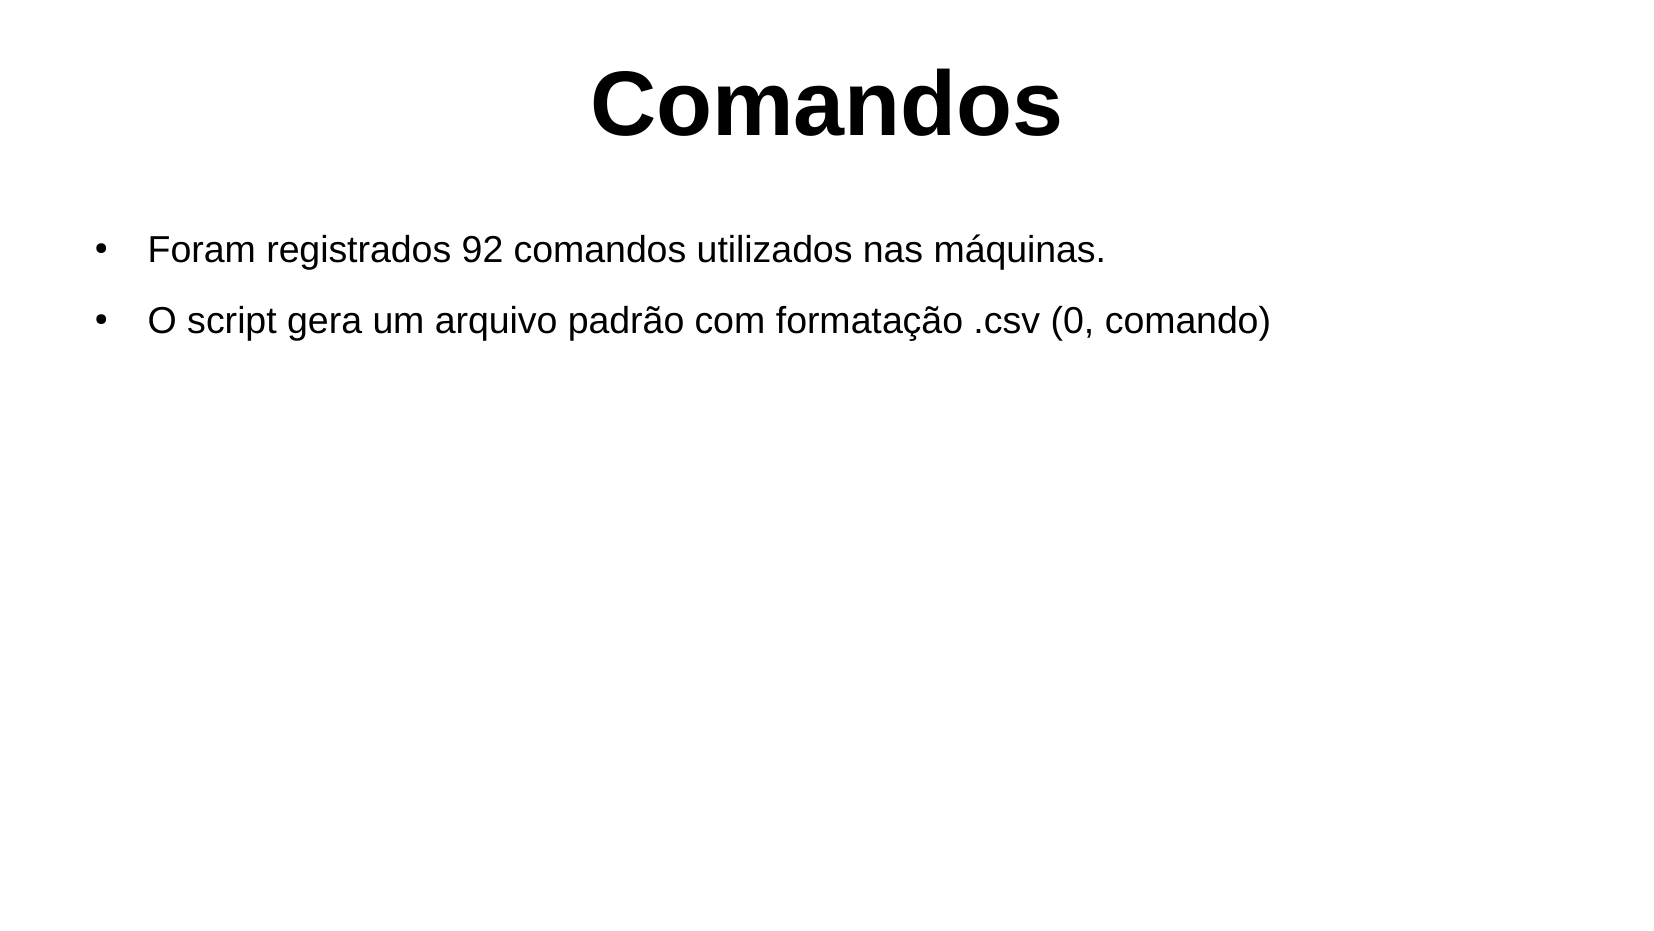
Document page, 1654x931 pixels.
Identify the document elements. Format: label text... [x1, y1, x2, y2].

list Foram registrados 92 comandos utilizados nas máquinas. O script gera um arquivo padrão com formatação .csv (0, comando) [76, 228, 1506, 414]
title Comandos [0, 0, 1654, 207]
